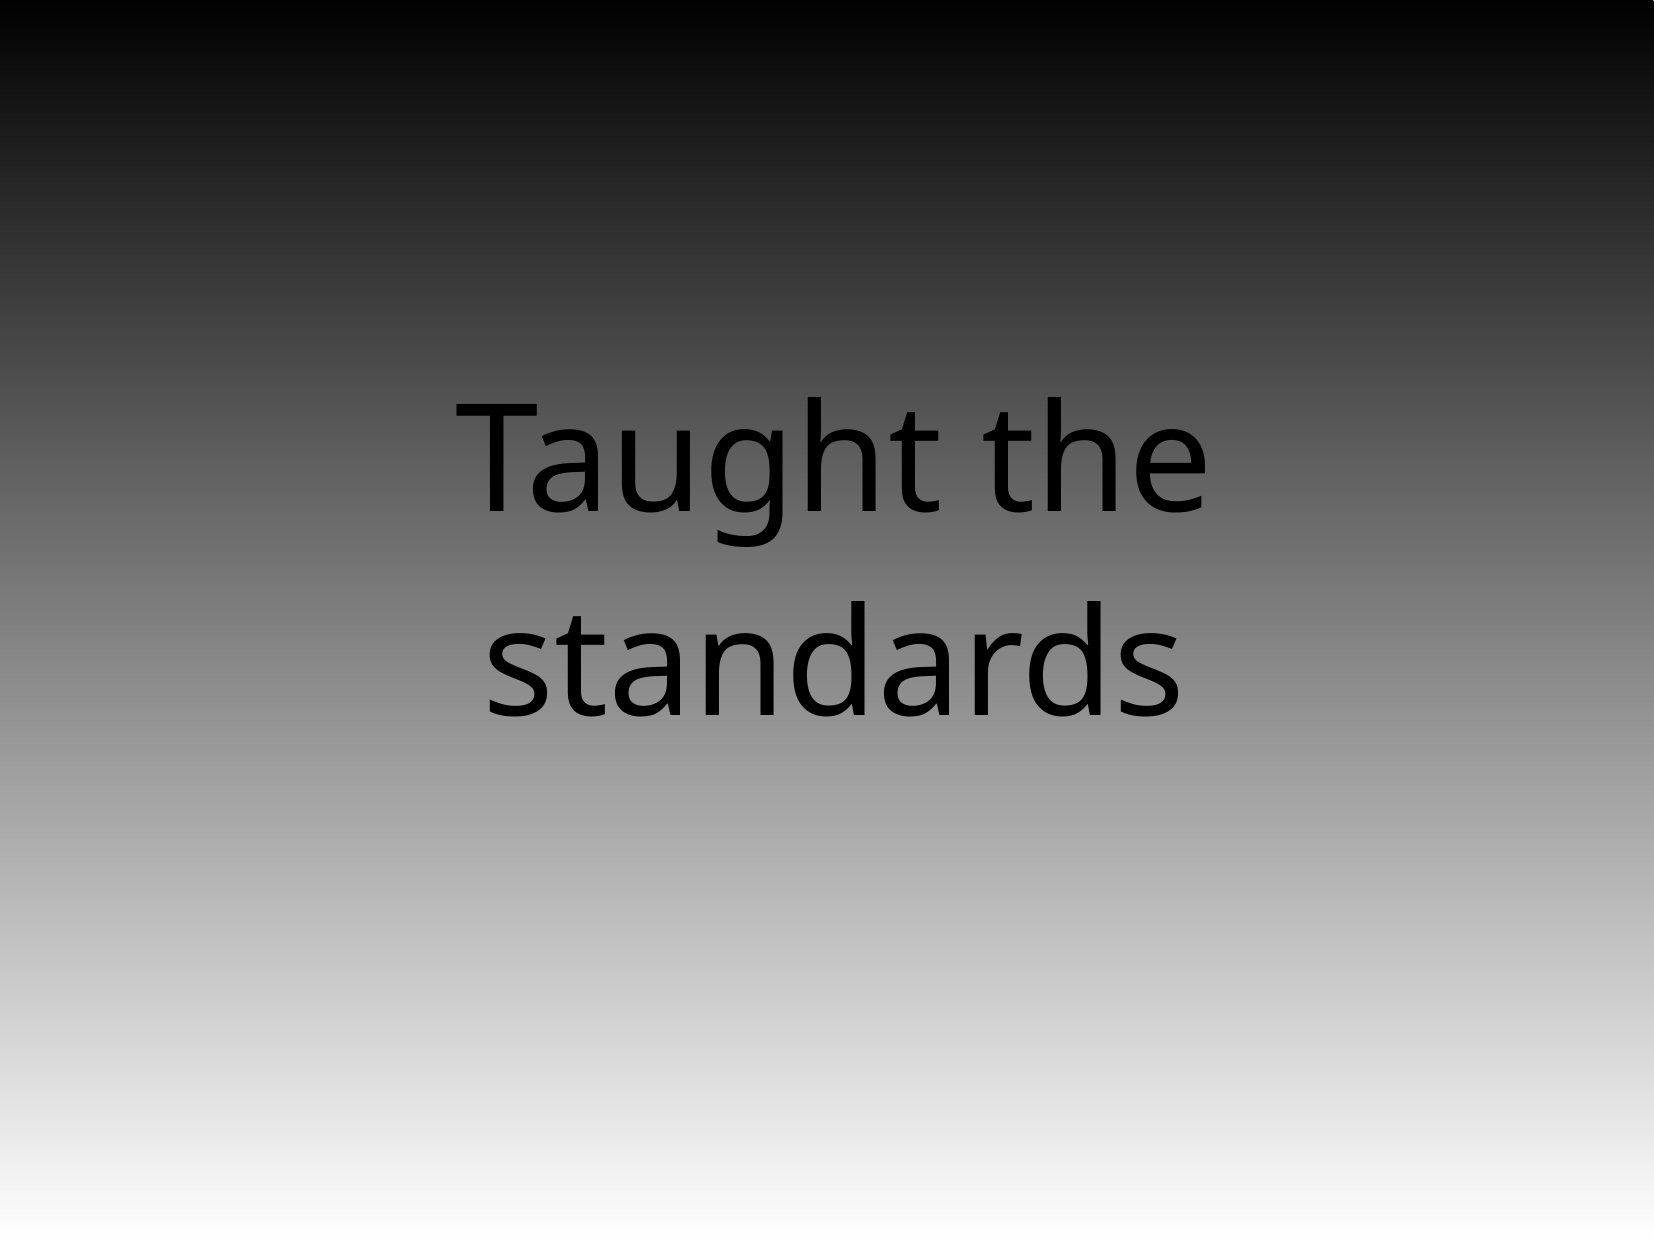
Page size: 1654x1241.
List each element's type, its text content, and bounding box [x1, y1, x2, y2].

title Taught the standards [90, 375, 1579, 736]
